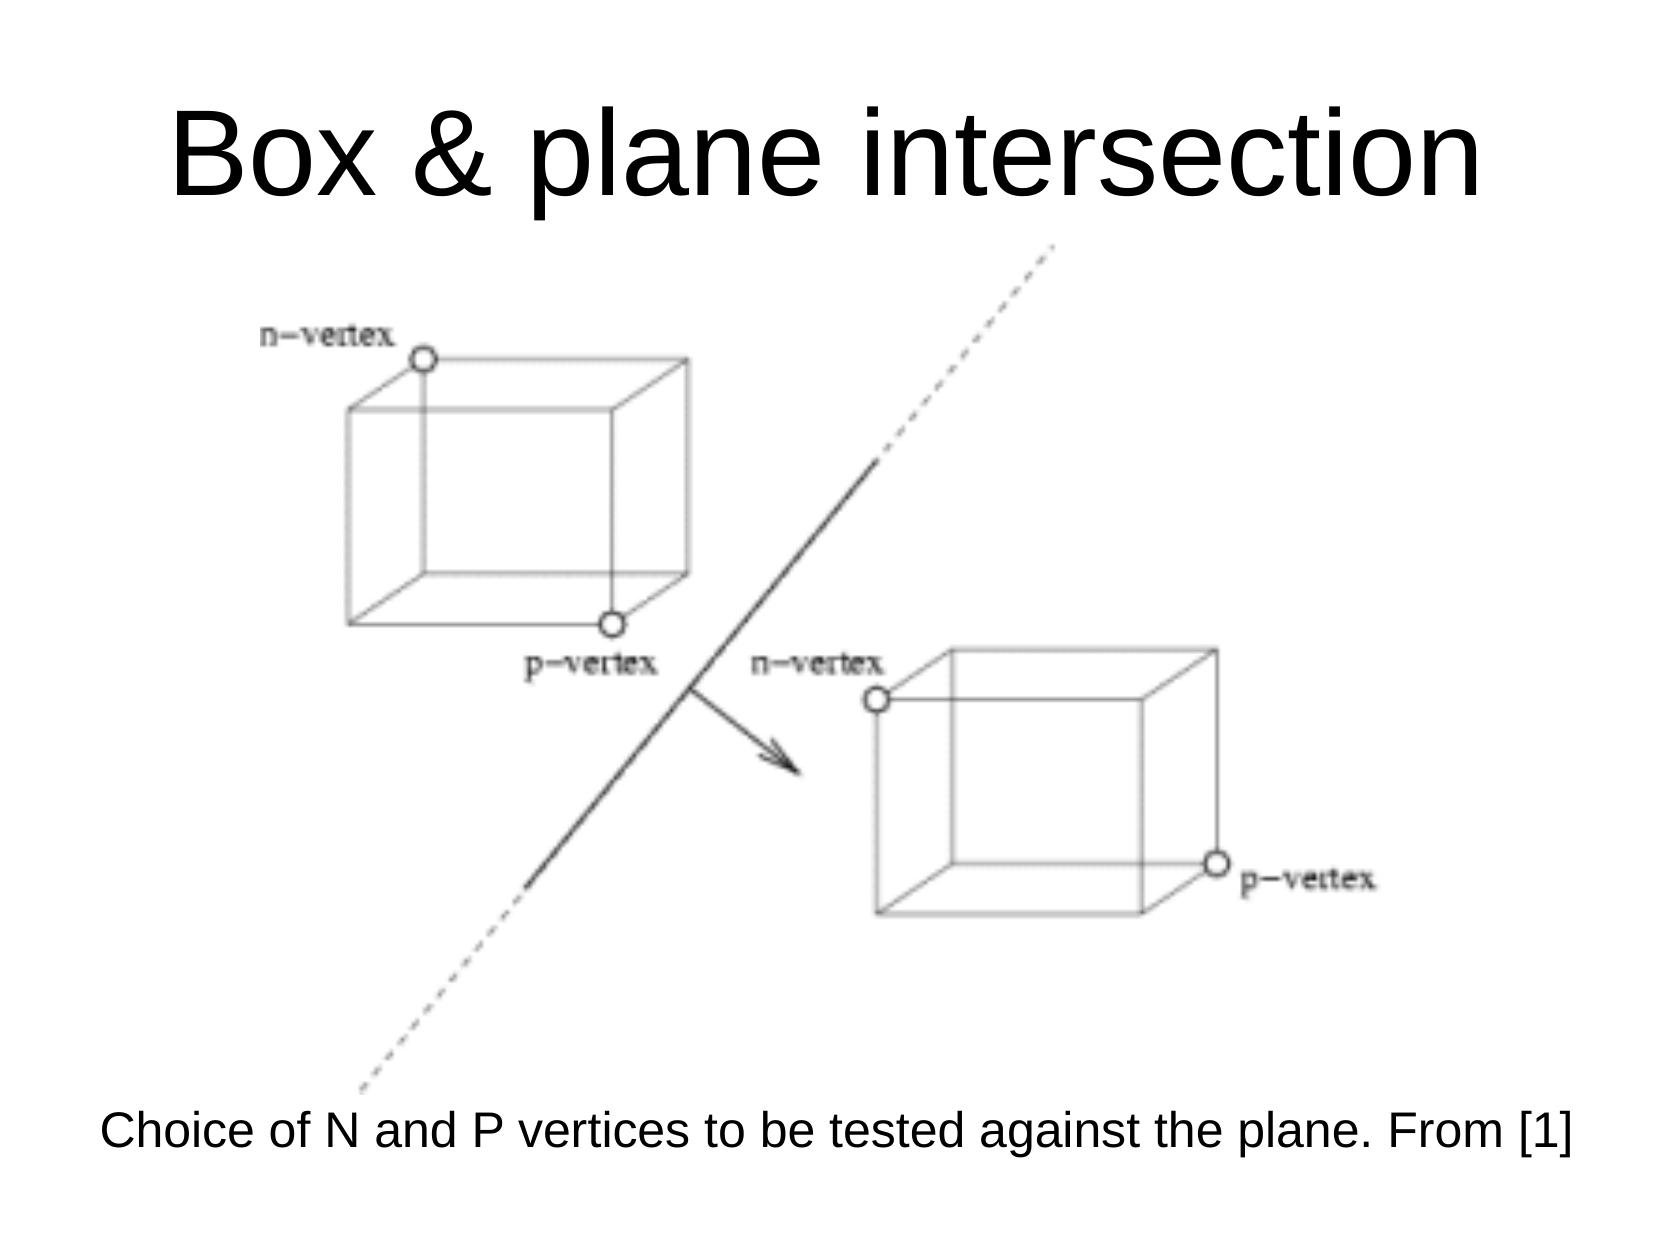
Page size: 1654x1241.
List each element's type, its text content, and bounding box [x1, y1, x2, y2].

picture [260, 243, 1396, 1095]
title Box & plane intersection [82, 49, 1571, 257]
text_box Choice of N and P vertices to be tested against the plane. From [1] [84, 1095, 1591, 1189]
